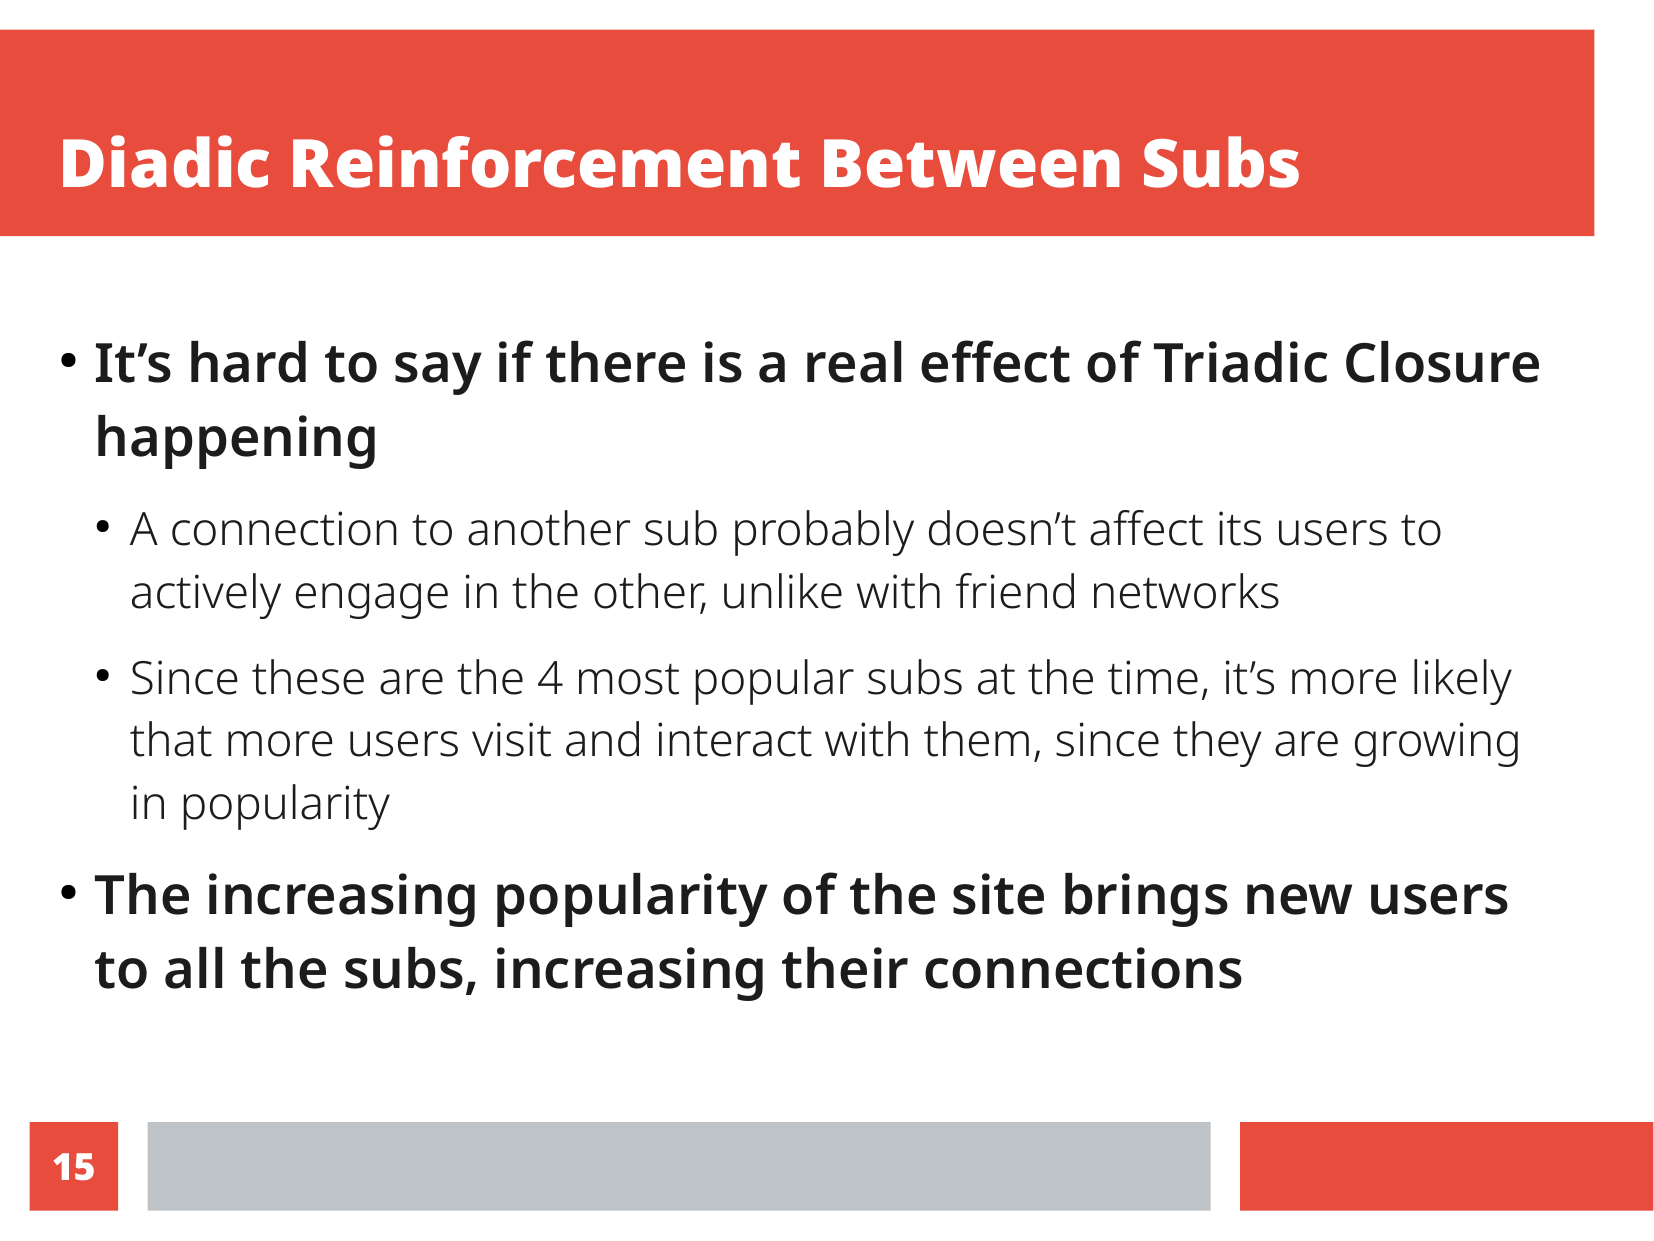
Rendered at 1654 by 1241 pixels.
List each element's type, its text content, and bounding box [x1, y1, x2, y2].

title Diadic Reinforcement Between Subs [59, 59, 1595, 207]
list It’s hard to say if there is a real effect of Triadic Closure happening A connection to another sub probably doesn’t affect its users to actively engage in the other, unlike with friend networks Since these are the 4 most popular subs at the time, it’s more likely that more users visit and interact with them, since they are growing in popularity The increasing popularity of the site brings new users to all the subs, increasing their connections [59, 324, 1565, 1093]
